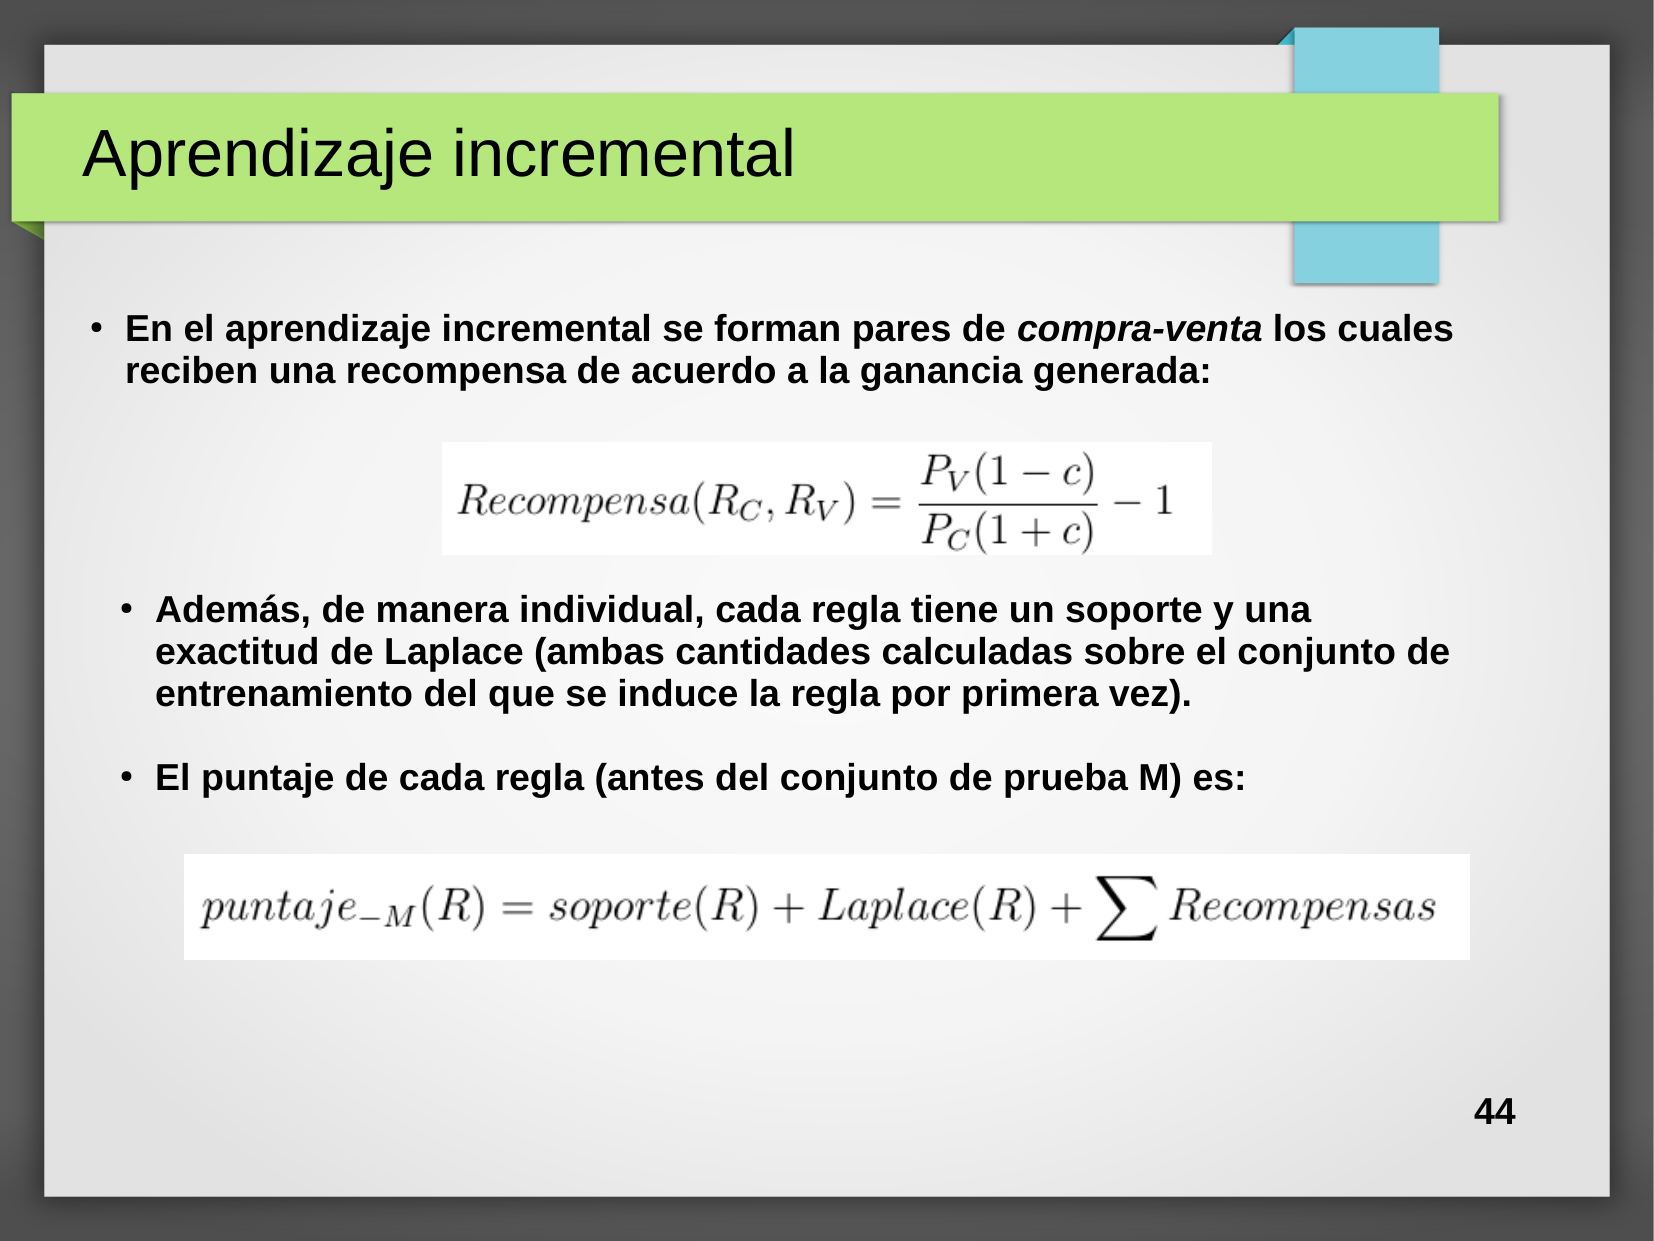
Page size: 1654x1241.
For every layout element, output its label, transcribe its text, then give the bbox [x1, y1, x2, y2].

picture [0, 0, 1654, 1241]
text_box <number> [1459, 1083, 1654, 1154]
text_box Además, de manera individual, cada regla tiene un soporte y una exactitud de Laplace (ambas cantidades calculadas sobre el conjunto de entrenamiento del que se induce la regla por primera vez). El puntaje de cada regla (antes del conjunto de prueba M) es: [105, 581, 1486, 807]
title Aprendizaje incremental [82, 79, 1501, 229]
text_box En el aprendizaje incremental se forman pares de compra-venta los cuales reciben una recompensa de acuerdo a la ganancia generada: [75, 300, 1501, 399]
